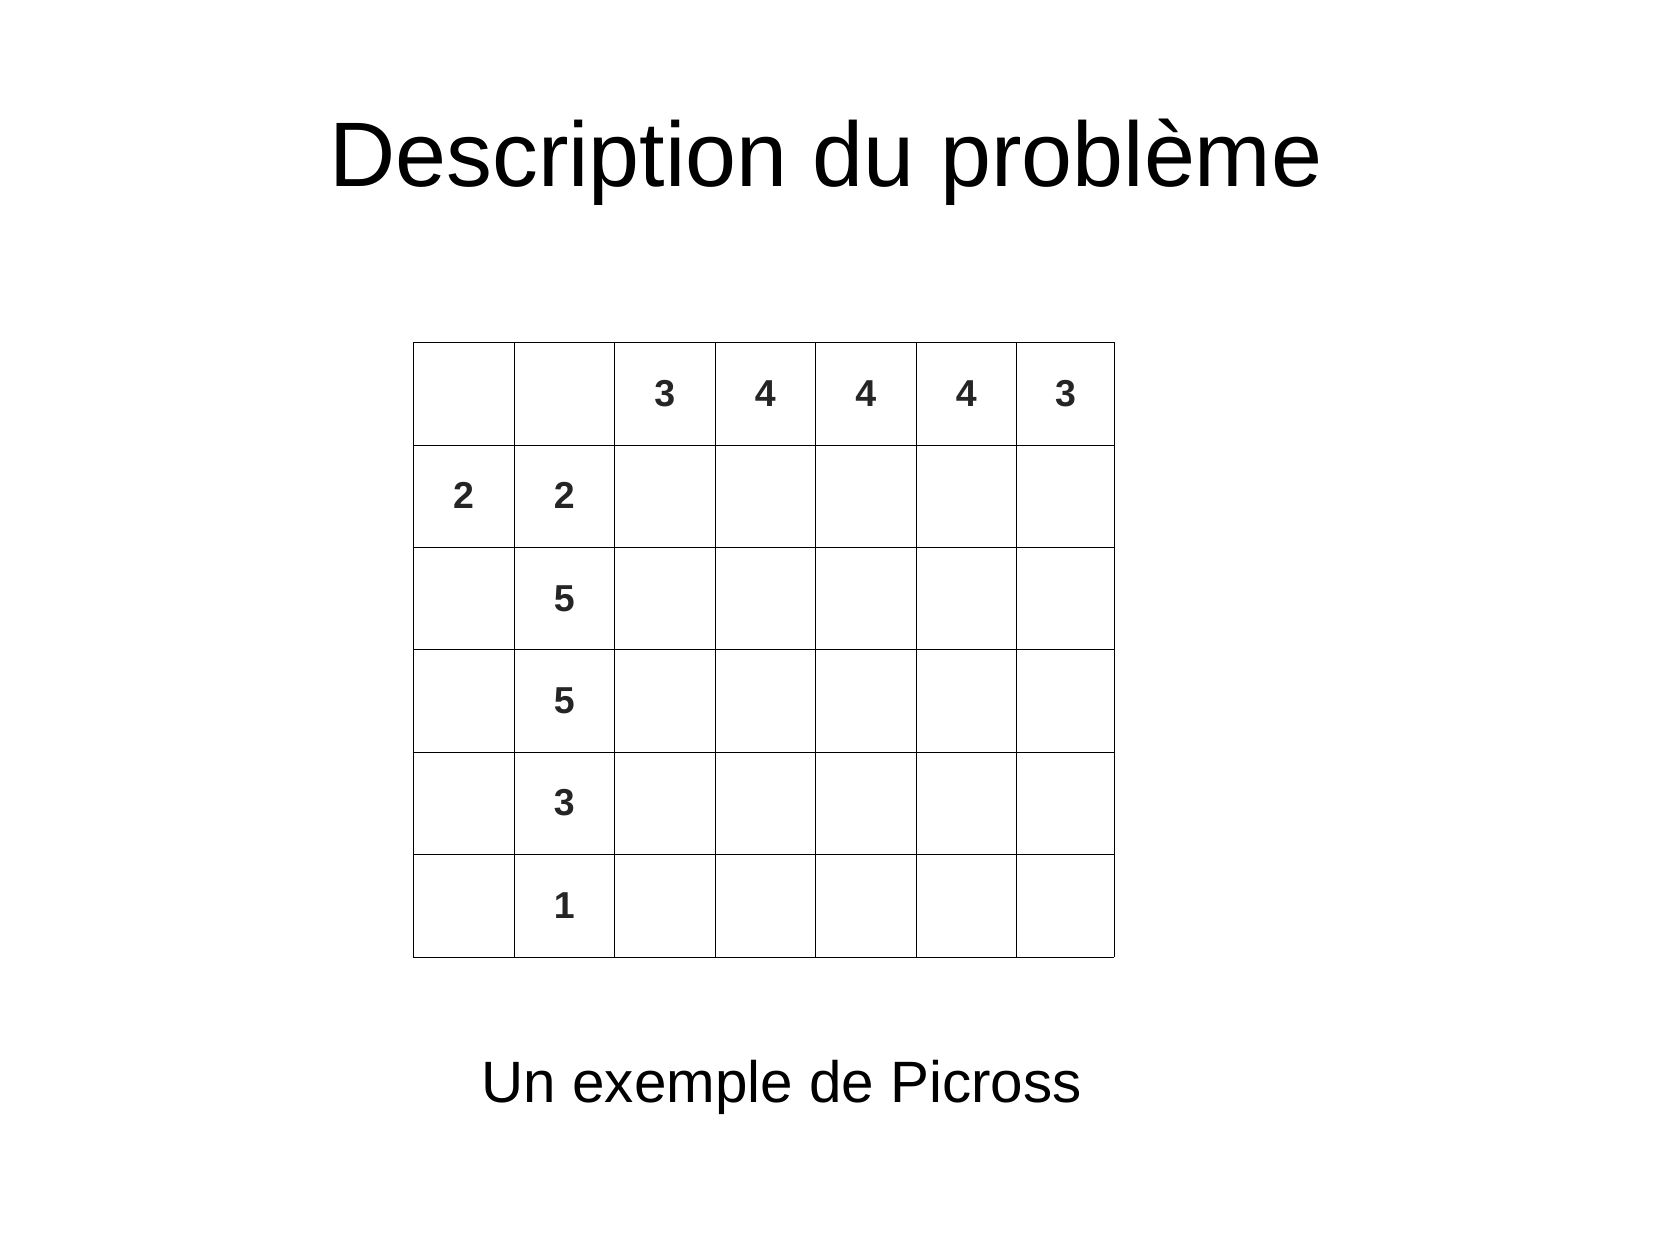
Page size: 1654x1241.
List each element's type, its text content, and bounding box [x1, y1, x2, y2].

table_header [414, 343, 514, 445]
table_cell [716, 753, 815, 854]
table_cell [716, 650, 815, 752]
table_cell 5 [515, 548, 614, 649]
table_cell [716, 548, 815, 649]
table_header 4 [816, 343, 916, 445]
table_cell [816, 753, 916, 854]
table_cell [615, 548, 715, 649]
table_cell [615, 753, 715, 854]
table_cell [615, 855, 715, 957]
text_box Un exemple de Picross [465, 1039, 1099, 1120]
table_cell [414, 855, 514, 957]
table_cell [1017, 548, 1114, 649]
table_cell [615, 446, 715, 547]
table_cell [816, 855, 916, 957]
table_cell [816, 650, 916, 752]
table_cell [414, 650, 514, 752]
table_header 3 [615, 343, 715, 445]
title Description du problème [82, 49, 1571, 257]
table_cell [917, 446, 1016, 547]
table_cell [1017, 650, 1114, 752]
table_cell [816, 548, 916, 649]
table_header 3 [1017, 343, 1114, 445]
table_header 4 [716, 343, 815, 445]
table_cell [816, 446, 916, 547]
table_cell [917, 650, 1016, 752]
table_cell [716, 446, 815, 547]
table_header [515, 343, 614, 445]
table_header 4 [917, 343, 1016, 445]
table_cell [917, 548, 1016, 649]
table_cell [414, 548, 514, 649]
table_cell [414, 753, 514, 854]
table_cell 2 [515, 446, 614, 547]
table_cell [917, 855, 1016, 957]
table_cell 5 [515, 650, 614, 752]
table_cell [1017, 855, 1114, 957]
table_cell [917, 753, 1016, 854]
table_cell [1017, 753, 1114, 854]
table_cell [1017, 446, 1114, 547]
table_cell [716, 855, 815, 957]
table_cell 3 [515, 753, 614, 854]
table_cell [615, 650, 715, 752]
table_cell 1 [515, 855, 614, 957]
table_cell 2 [414, 446, 514, 547]
